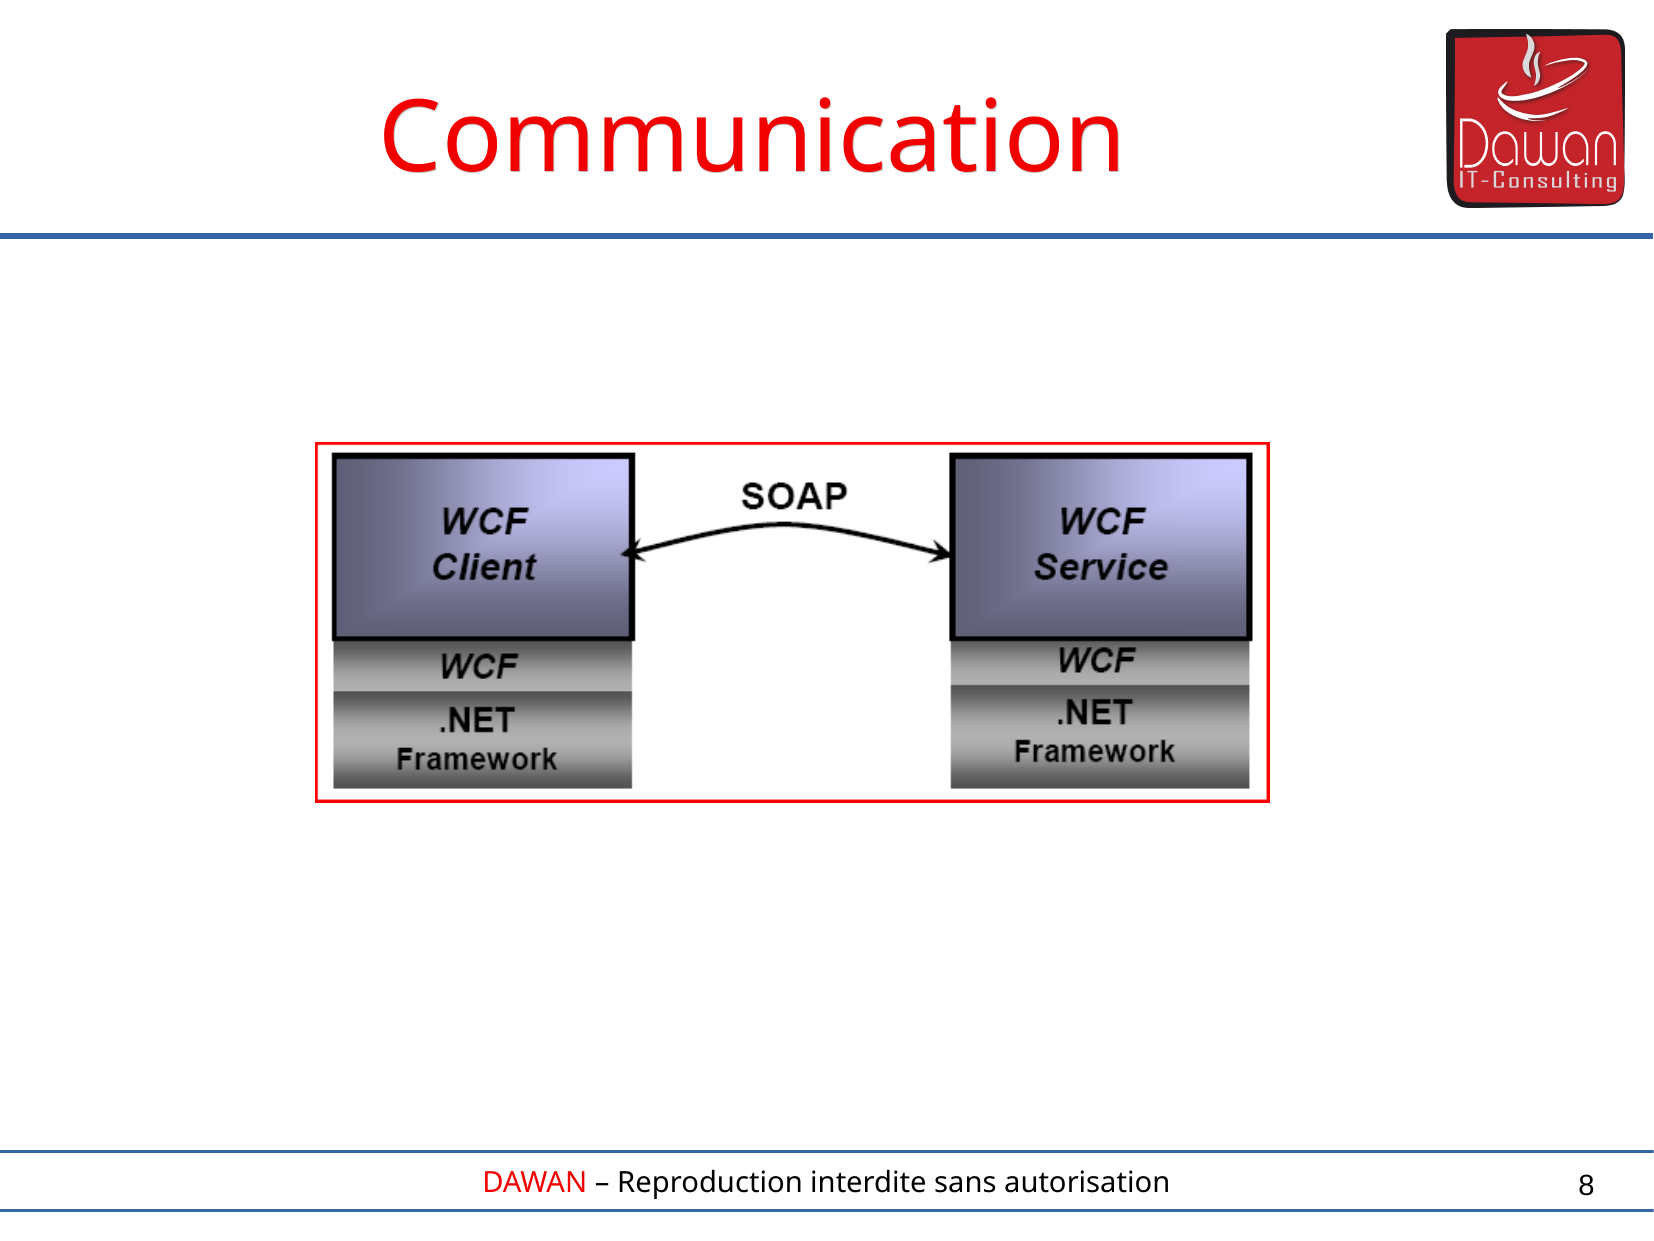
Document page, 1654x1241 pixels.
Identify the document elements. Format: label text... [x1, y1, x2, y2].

picture [1447, 29, 1625, 208]
picture [315, 442, 1270, 803]
title Communication [59, 29, 1447, 237]
